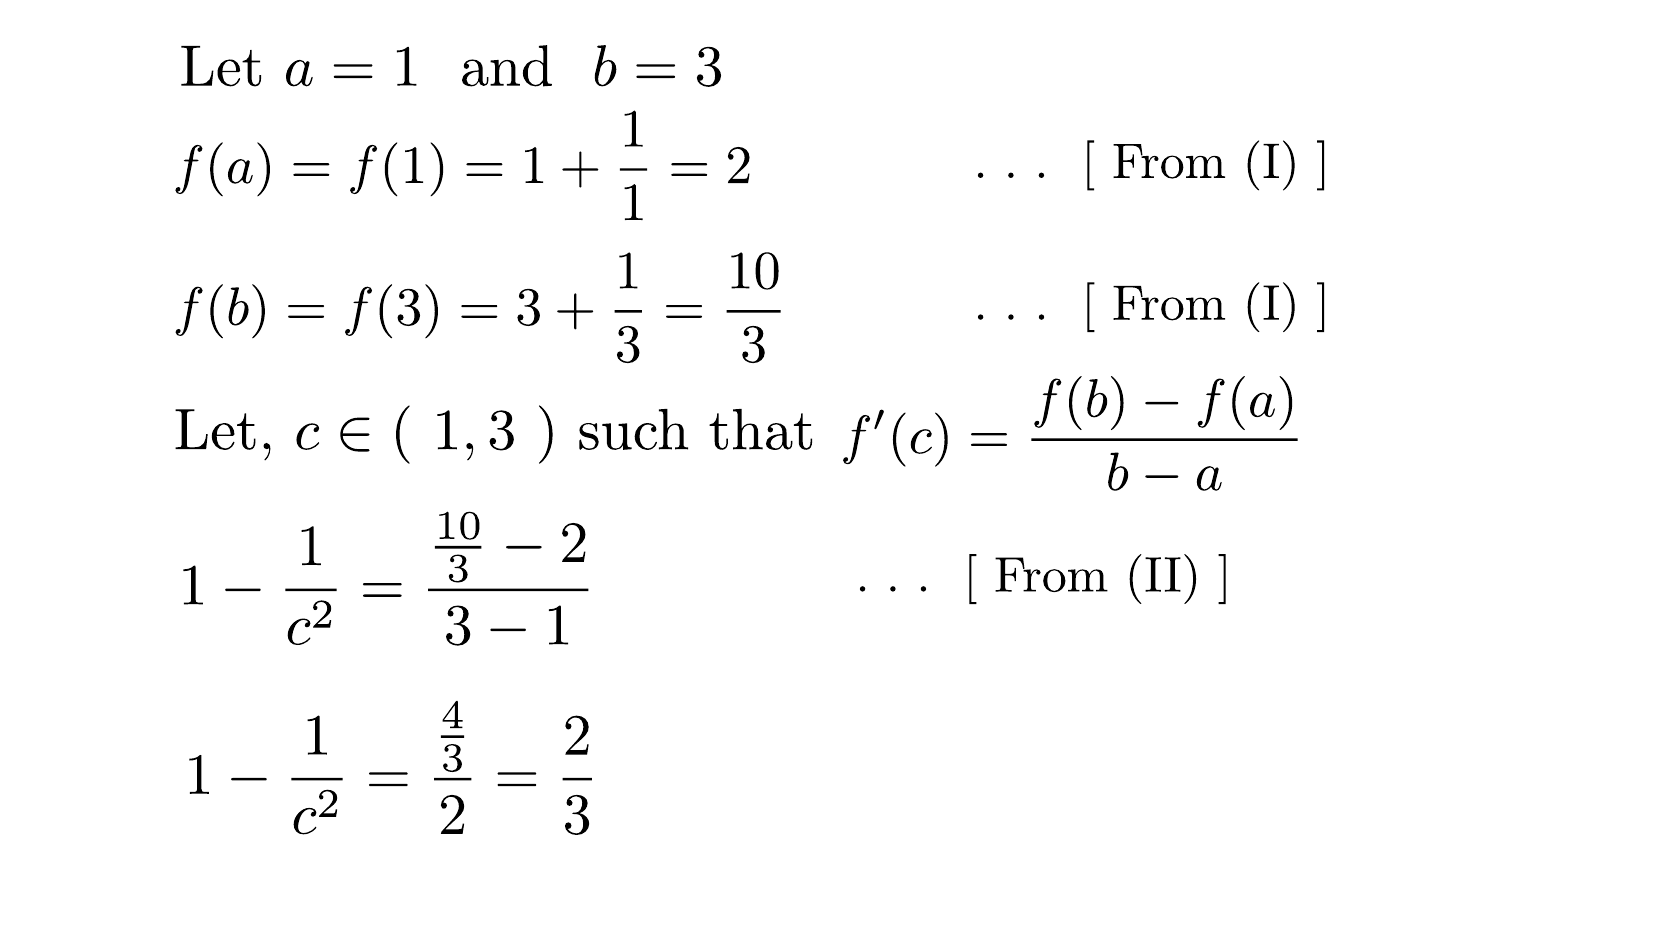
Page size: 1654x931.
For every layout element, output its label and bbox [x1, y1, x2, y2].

title [47, 37, 1619, 898]
text_box [187, 700, 592, 835]
text_box [181, 511, 589, 646]
text_box [842, 376, 1298, 491]
text_box [175, 252, 781, 364]
text_box [175, 110, 750, 221]
text_box [181, 45, 722, 87]
text_box [976, 282, 1325, 333]
text_box [976, 140, 1325, 191]
text_box [858, 554, 1226, 605]
text_box [175, 405, 813, 464]
